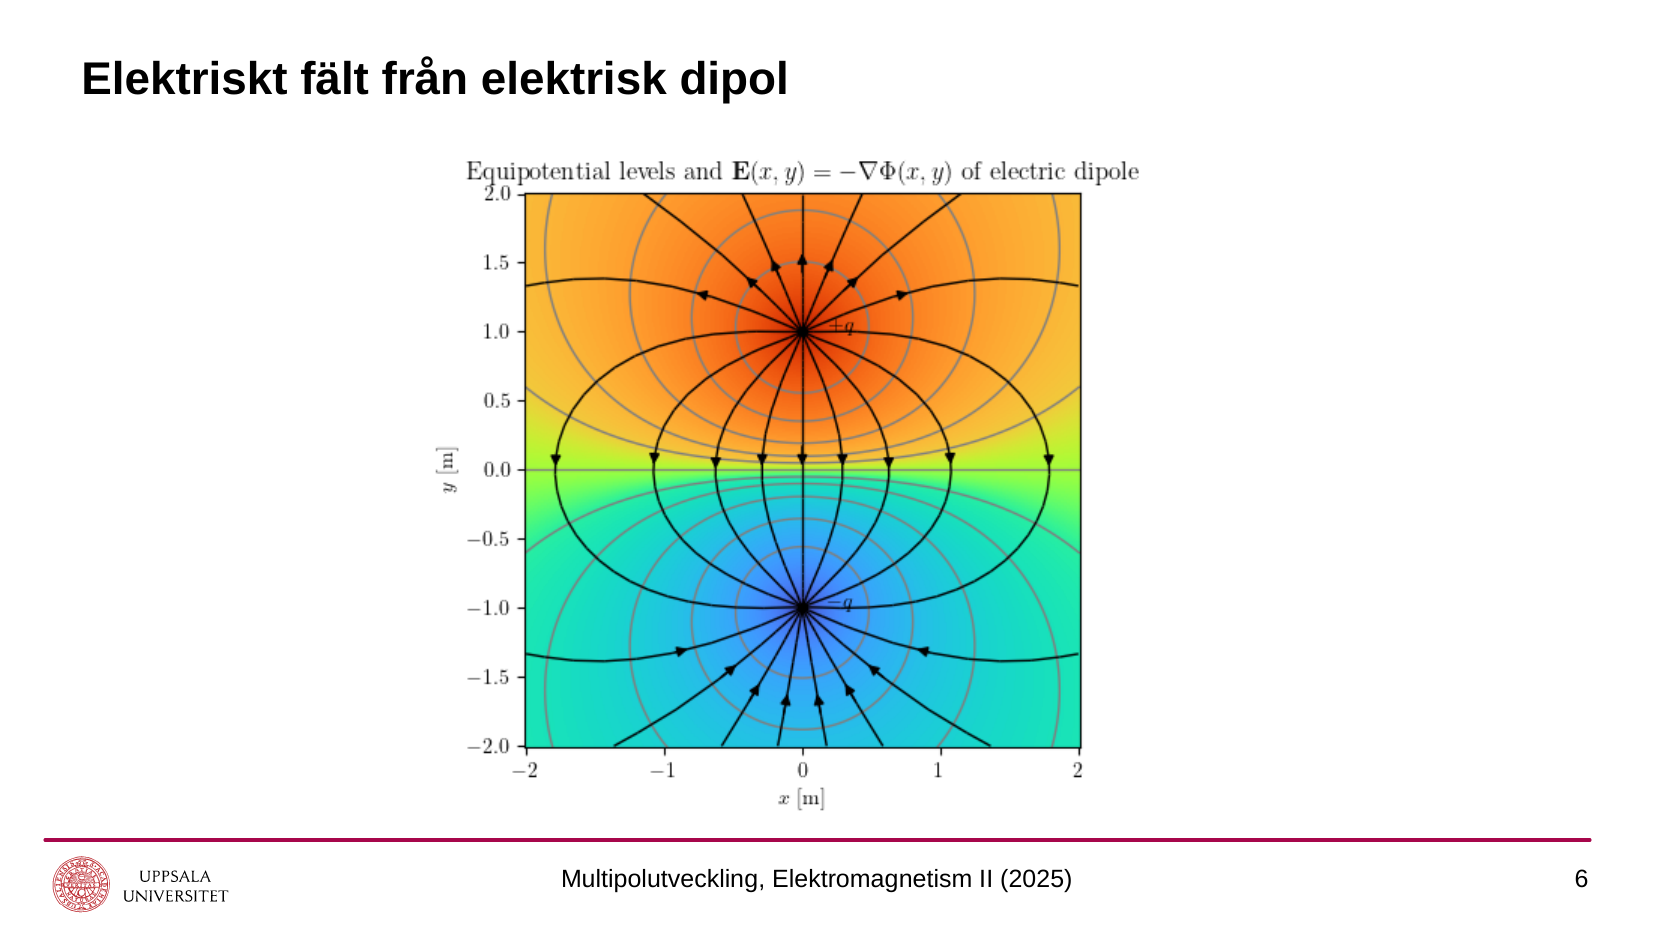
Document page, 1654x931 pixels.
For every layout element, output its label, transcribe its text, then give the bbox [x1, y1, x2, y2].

picture [310, 106, 1271, 827]
title Elektriskt fält från elektrisk dipol [81, 37, 1570, 121]
picture [45, 847, 250, 919]
